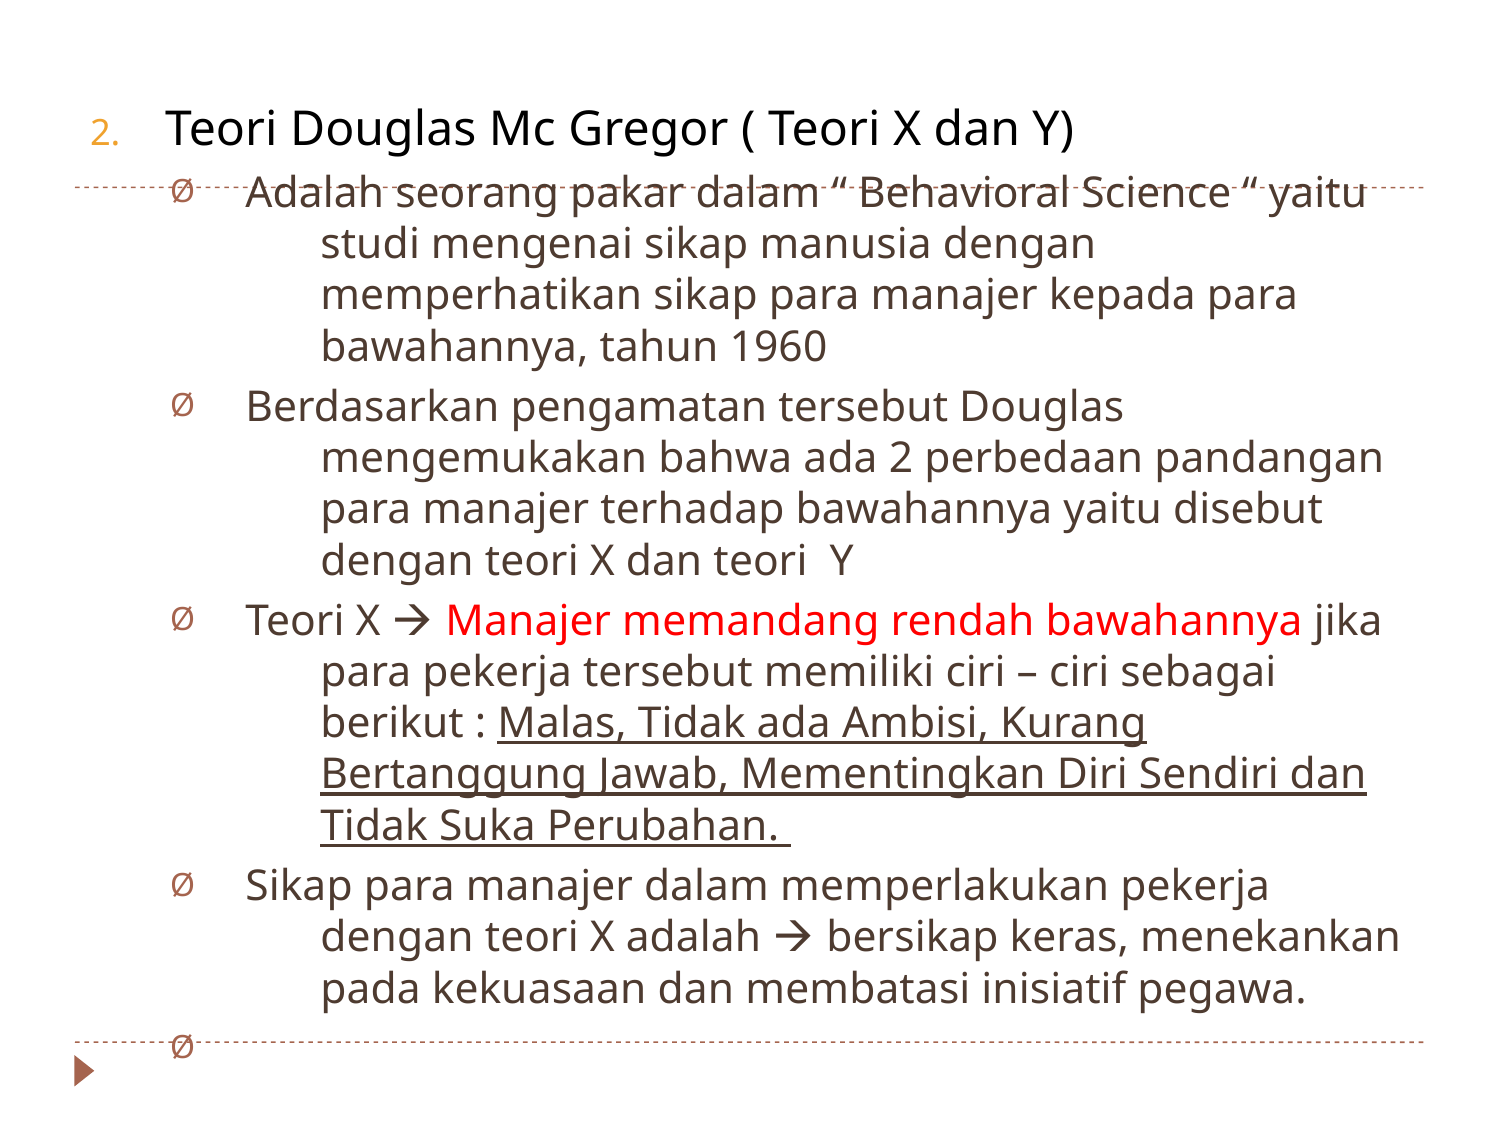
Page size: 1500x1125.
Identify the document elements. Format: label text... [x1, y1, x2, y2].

list Teori Douglas Mc Gregor ( Teori X dan Y) Adalah seorang pakar dalam “ Behavioral Science “ yaitu studi mengenai sikap manusia dengan memperhatikan sikap para manajer kepada para bawahannya, tahun 1960 Berdasarkan pengamatan tersebut Douglas mengemukakan bahwa ada 2 perbedaan pandangan para manajer terhadap bawahannya yaitu disebut dengan teori X dan teori Y Teori X  Manajer memandang rendah bawahannya jika para pekerja tersebut memiliki ciri – ciri sebagai berikut : Malas, Tidak ada Ambisi, Kurang Bertanggung Jawab, Mementingkan Diri Sendiri dan Tidak Suka Perubahan. Sikap para manajer dalam memperlakukan pekerja dengan teori X adalah  bersikap keras, menekankan pada kekuasaan dan membatasi inisiatif pegawa. [75, 90, 1426, 1047]
